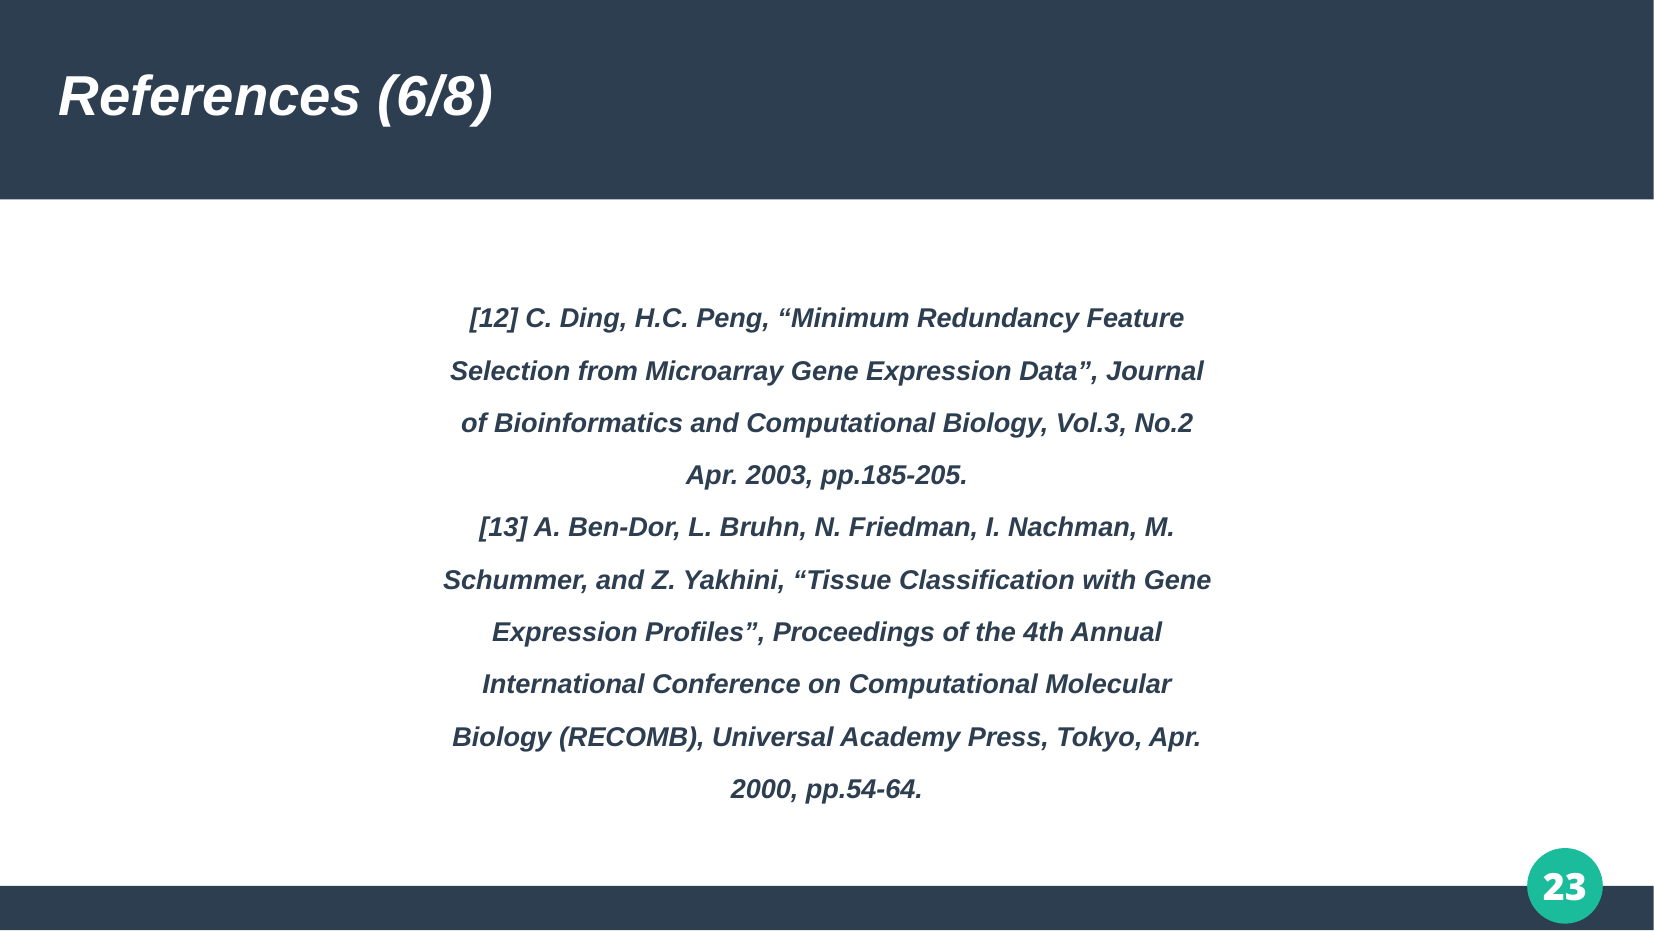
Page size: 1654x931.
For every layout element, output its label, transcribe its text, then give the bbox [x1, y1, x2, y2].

list [12] C. Ding, H.C. Peng, “Minimum Redundancy Feature Selection from Microarray Gene Expression Data”, Journal of Bioinformatics and Computational Biology, Vol.3, No.2 Apr. 2003, pp.185-205. [13] A. Ben-Dor, L. Bruhn, N. Friedman, I. Nachman, M. Schummer, and Z. Yakhini, “Tissue Classification with Gene Expression Profiles”, Proceedings of the 4th Annual International Conference on Computational Molecular Biology (RECOMB), Universal Academy Press, Tokyo, Apr. 2000, pp.54-64. [59, 243, 1595, 864]
title References (6/8) [59, 37, 1595, 156]
